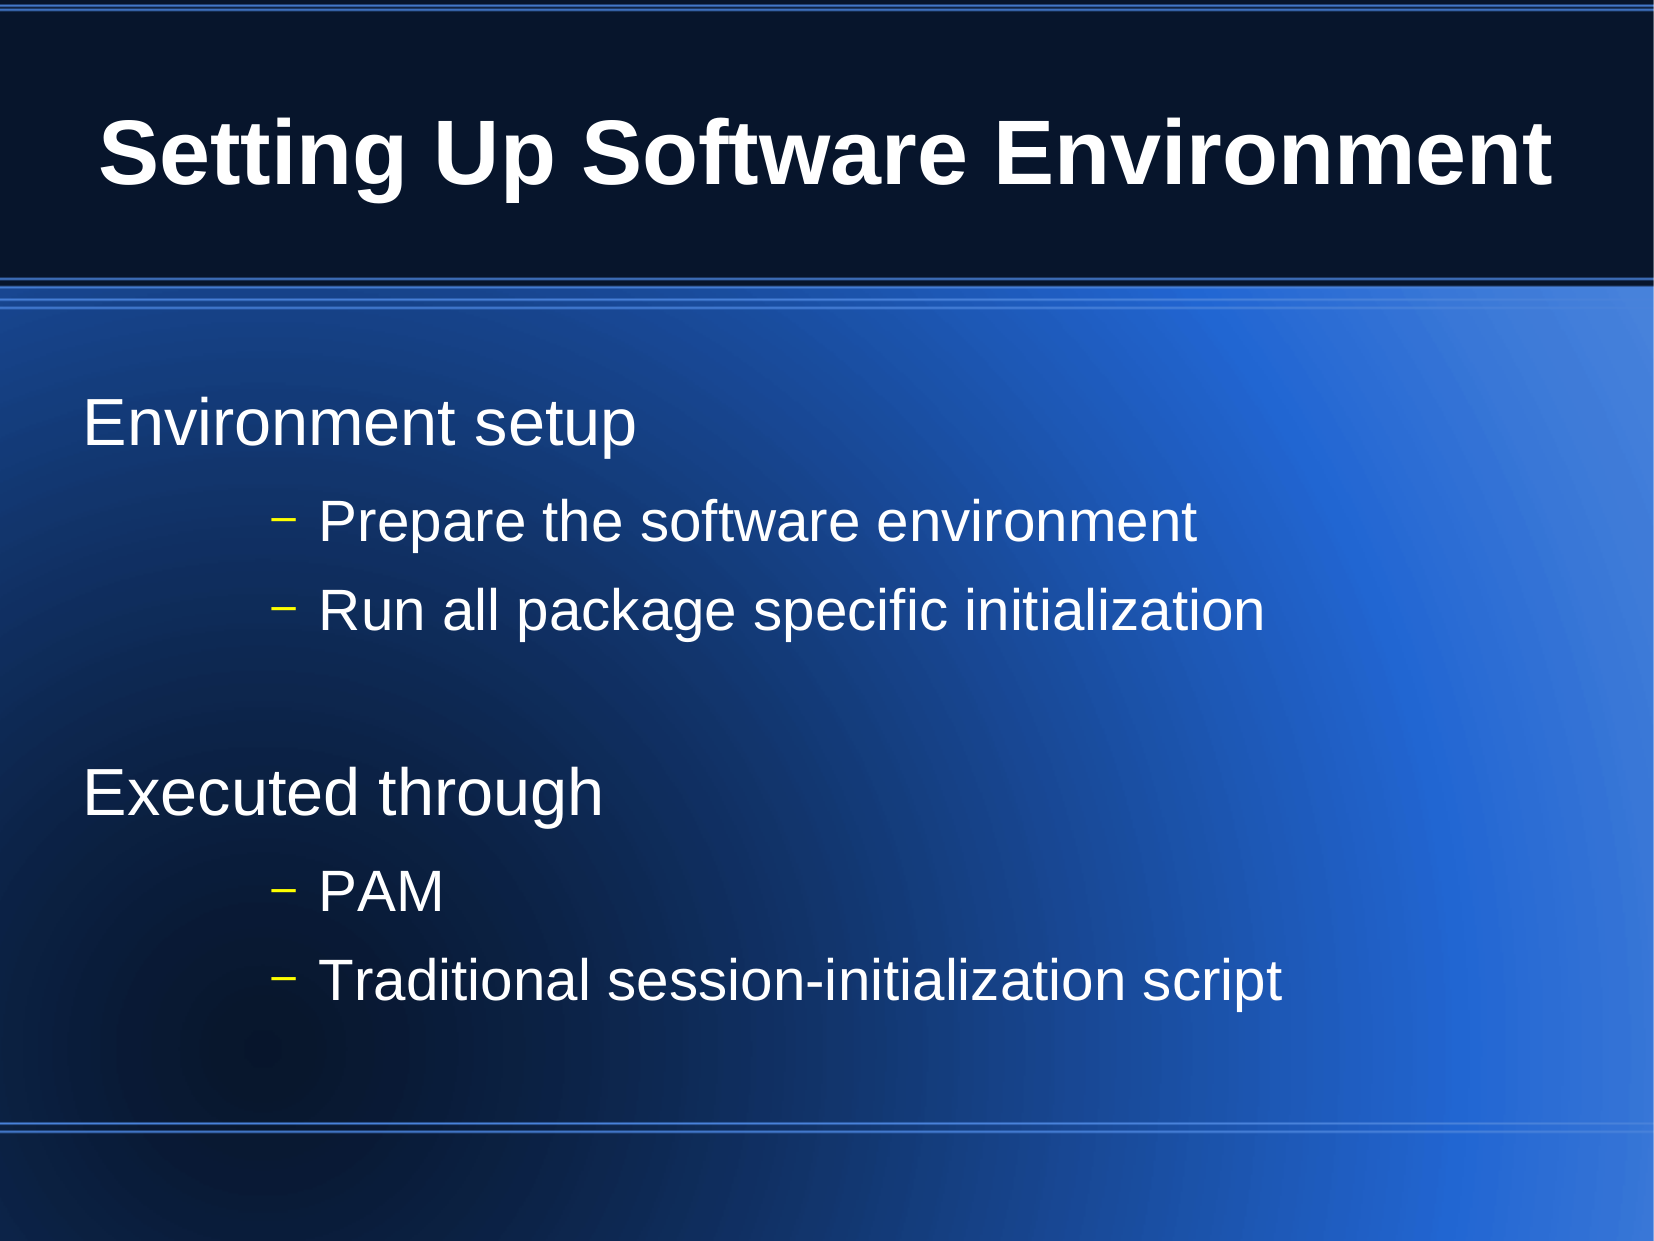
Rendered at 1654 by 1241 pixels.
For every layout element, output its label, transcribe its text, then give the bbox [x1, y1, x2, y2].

picture [0, 0, 1654, 1241]
list Environment setup Prepare the software environment Run all package specific initialization Executed through PAM Traditional session-initialization script [82, 384, 1571, 1034]
title Setting Up Software Environment [82, 56, 1571, 250]
